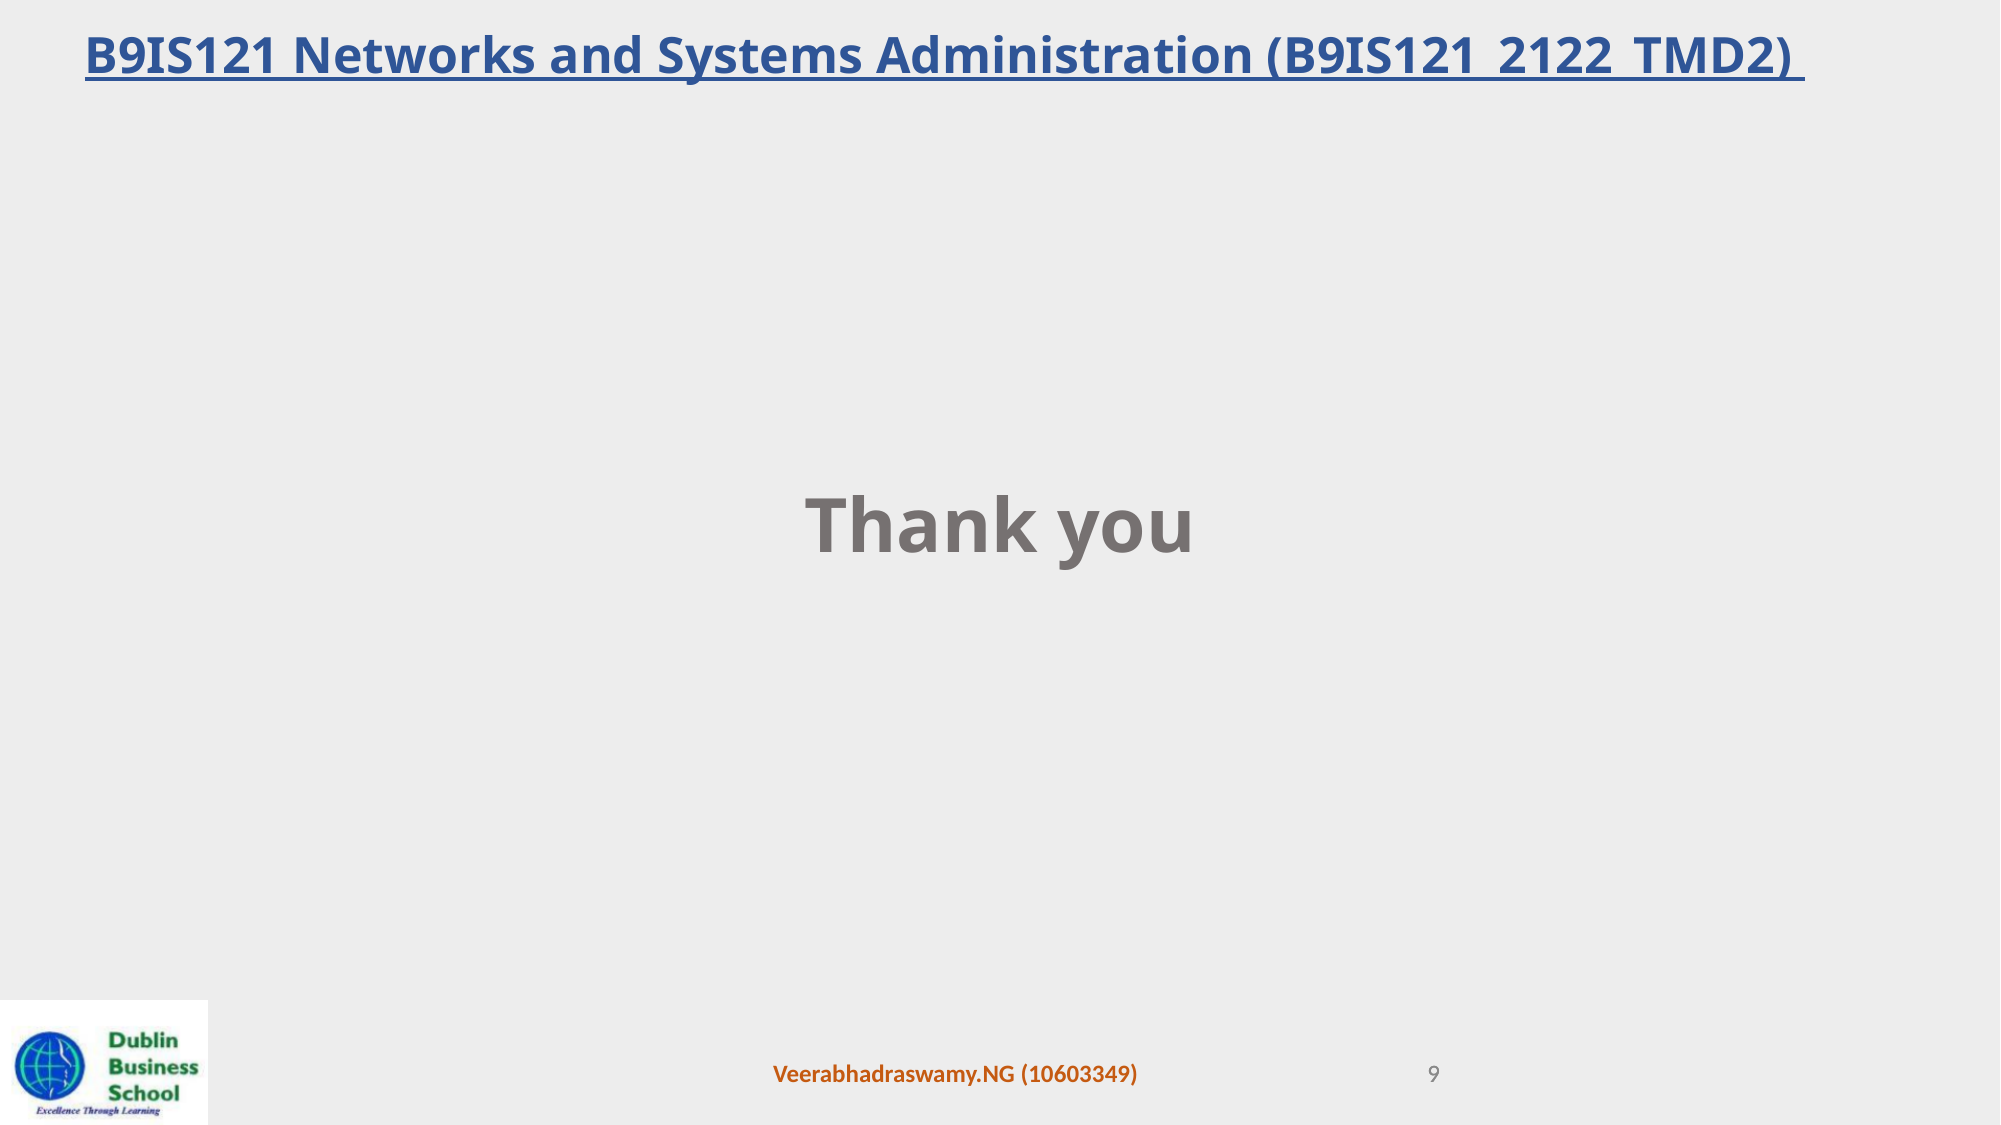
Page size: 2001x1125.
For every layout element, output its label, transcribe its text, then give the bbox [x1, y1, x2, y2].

picture [0, 1000, 208, 1125]
title Thank you [249, 478, 1750, 576]
text_box [1412, 1042, 1863, 1103]
text_box B9IS121 Networks and Systems Administration (B9IS121_2122_TMD2) [69, 8, 2000, 106]
text_box Veerabhadraswamy.NG (10603349) [618, 1042, 1294, 1103]
